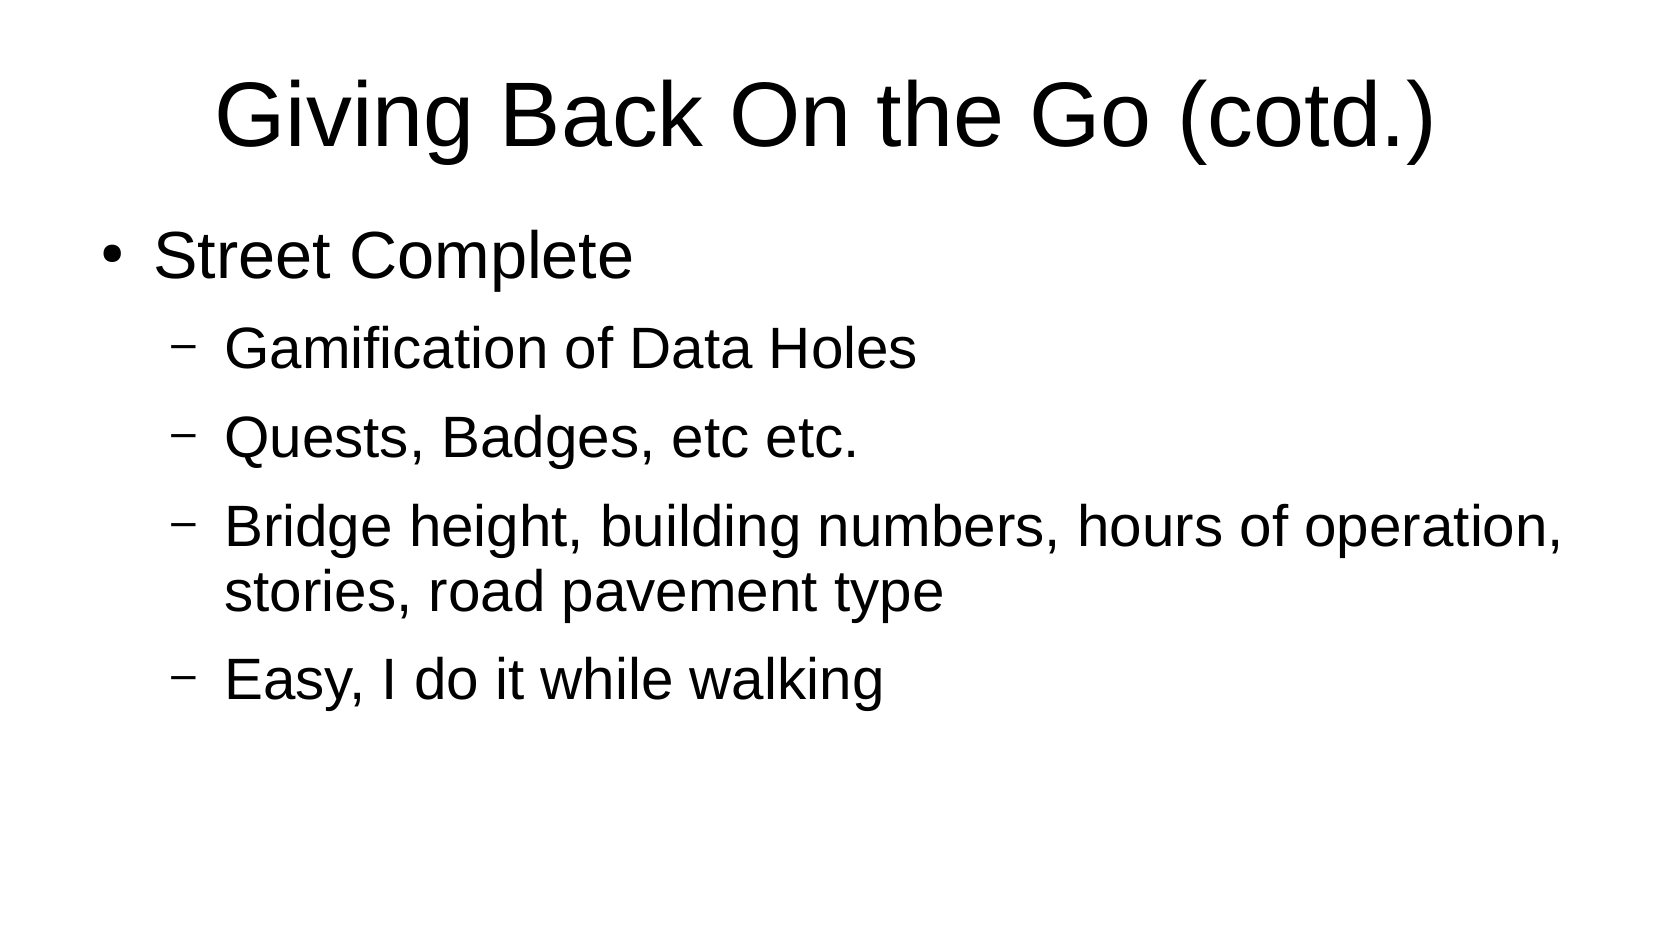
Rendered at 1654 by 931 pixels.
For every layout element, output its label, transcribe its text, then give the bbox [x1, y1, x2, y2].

title Giving Back On the Go (cotd.) [82, 37, 1571, 193]
list Street Complete Gamification of Data Holes Quests, Badges, etc etc. Bridge height, building numbers, hours of operation, stories, road pavement type Easy, I do it while walking [82, 217, 1571, 758]
